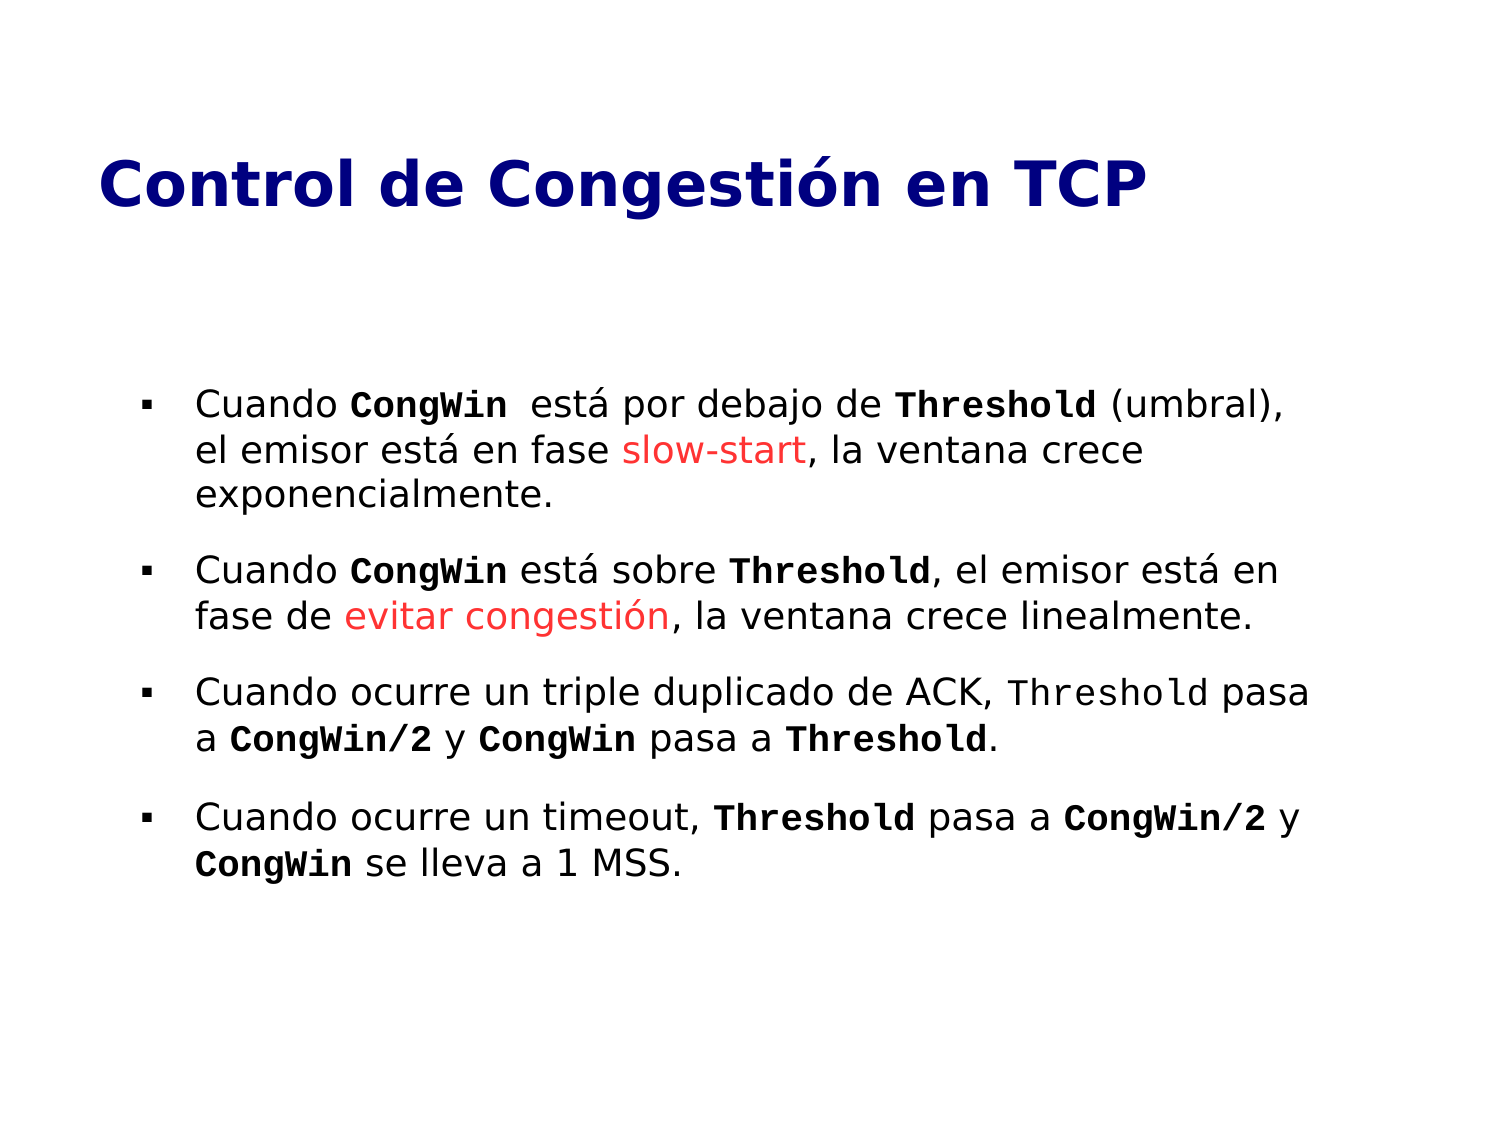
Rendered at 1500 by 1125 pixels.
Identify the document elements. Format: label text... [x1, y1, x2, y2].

title Control de Congestión en TCP [83, 91, 1406, 273]
subtitle Cuando CongWin está por debajo de Threshold (umbral), el emisor está en fase slow-start, la ventana crece exponencialmente. Cuando CongWin está sobre Threshold, el emisor está en fase de evitar congestión, la ventana crece linealmente. Cuando ocurre un triple duplicado de ACK, Threshold pasa a CongWin/2 y CongWin pasa a Threshold. Cuando ocurre un timeout, Threshold pasa a CongWin/2 y CongWin se lleva a 1 MSS. [139, 293, 1315, 977]
